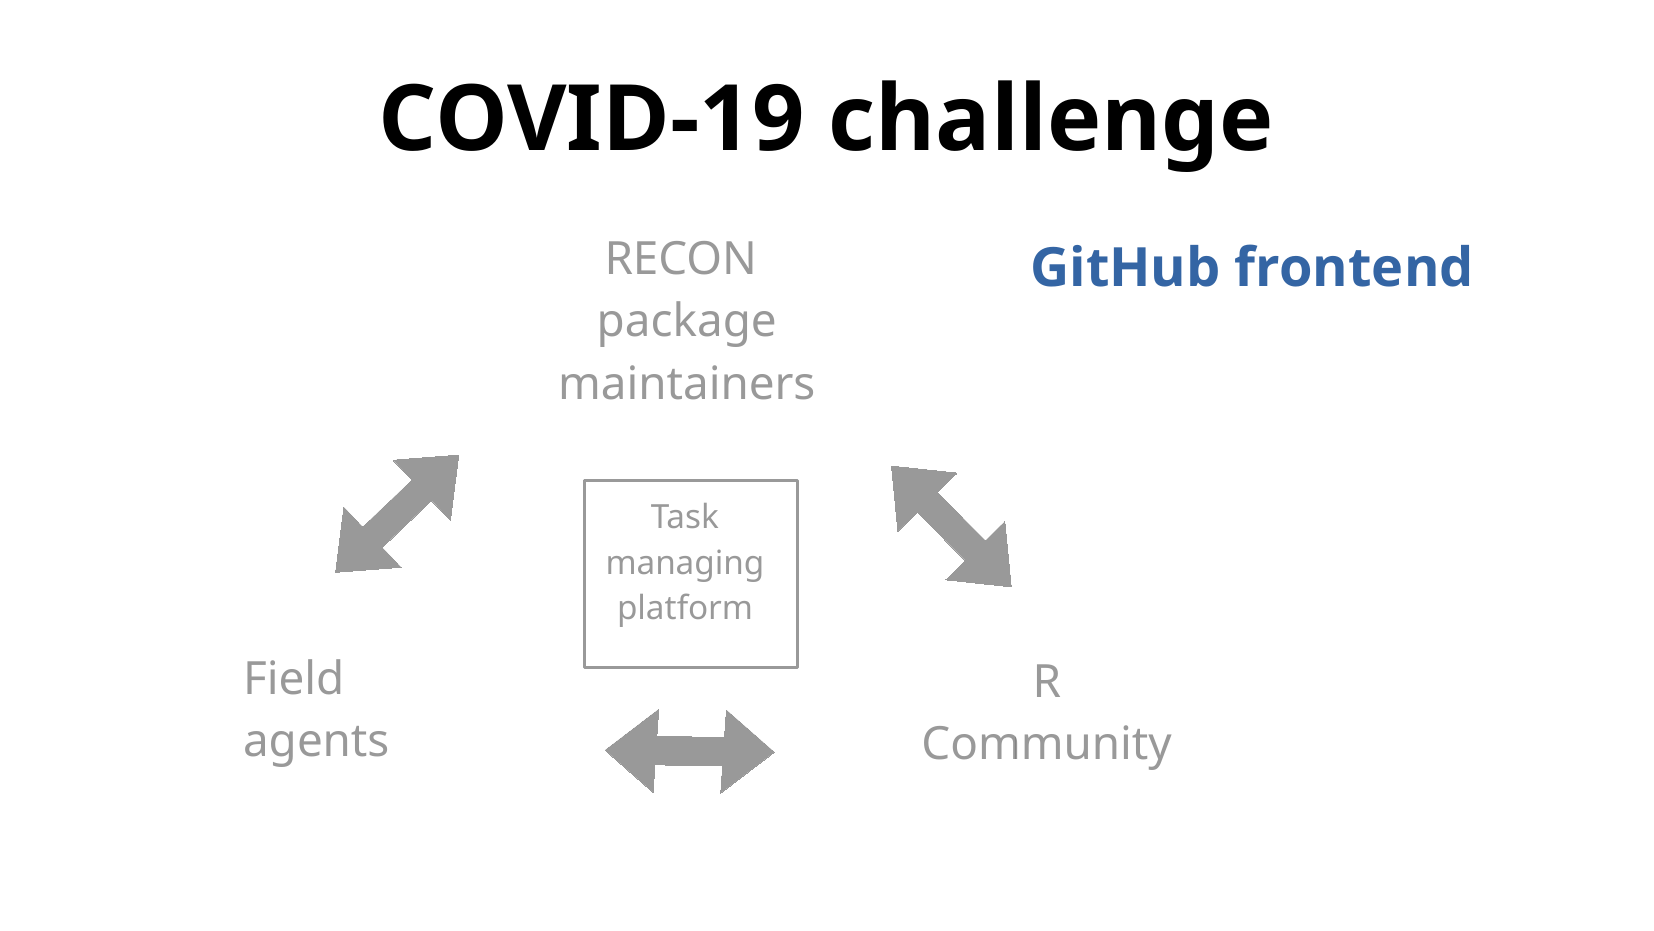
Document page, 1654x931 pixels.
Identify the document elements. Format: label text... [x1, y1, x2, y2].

text_box GitHub frontend [1016, 221, 1654, 650]
title COVID-19 challenge [82, 37, 1571, 193]
text_box [106, 165, 1241, 851]
